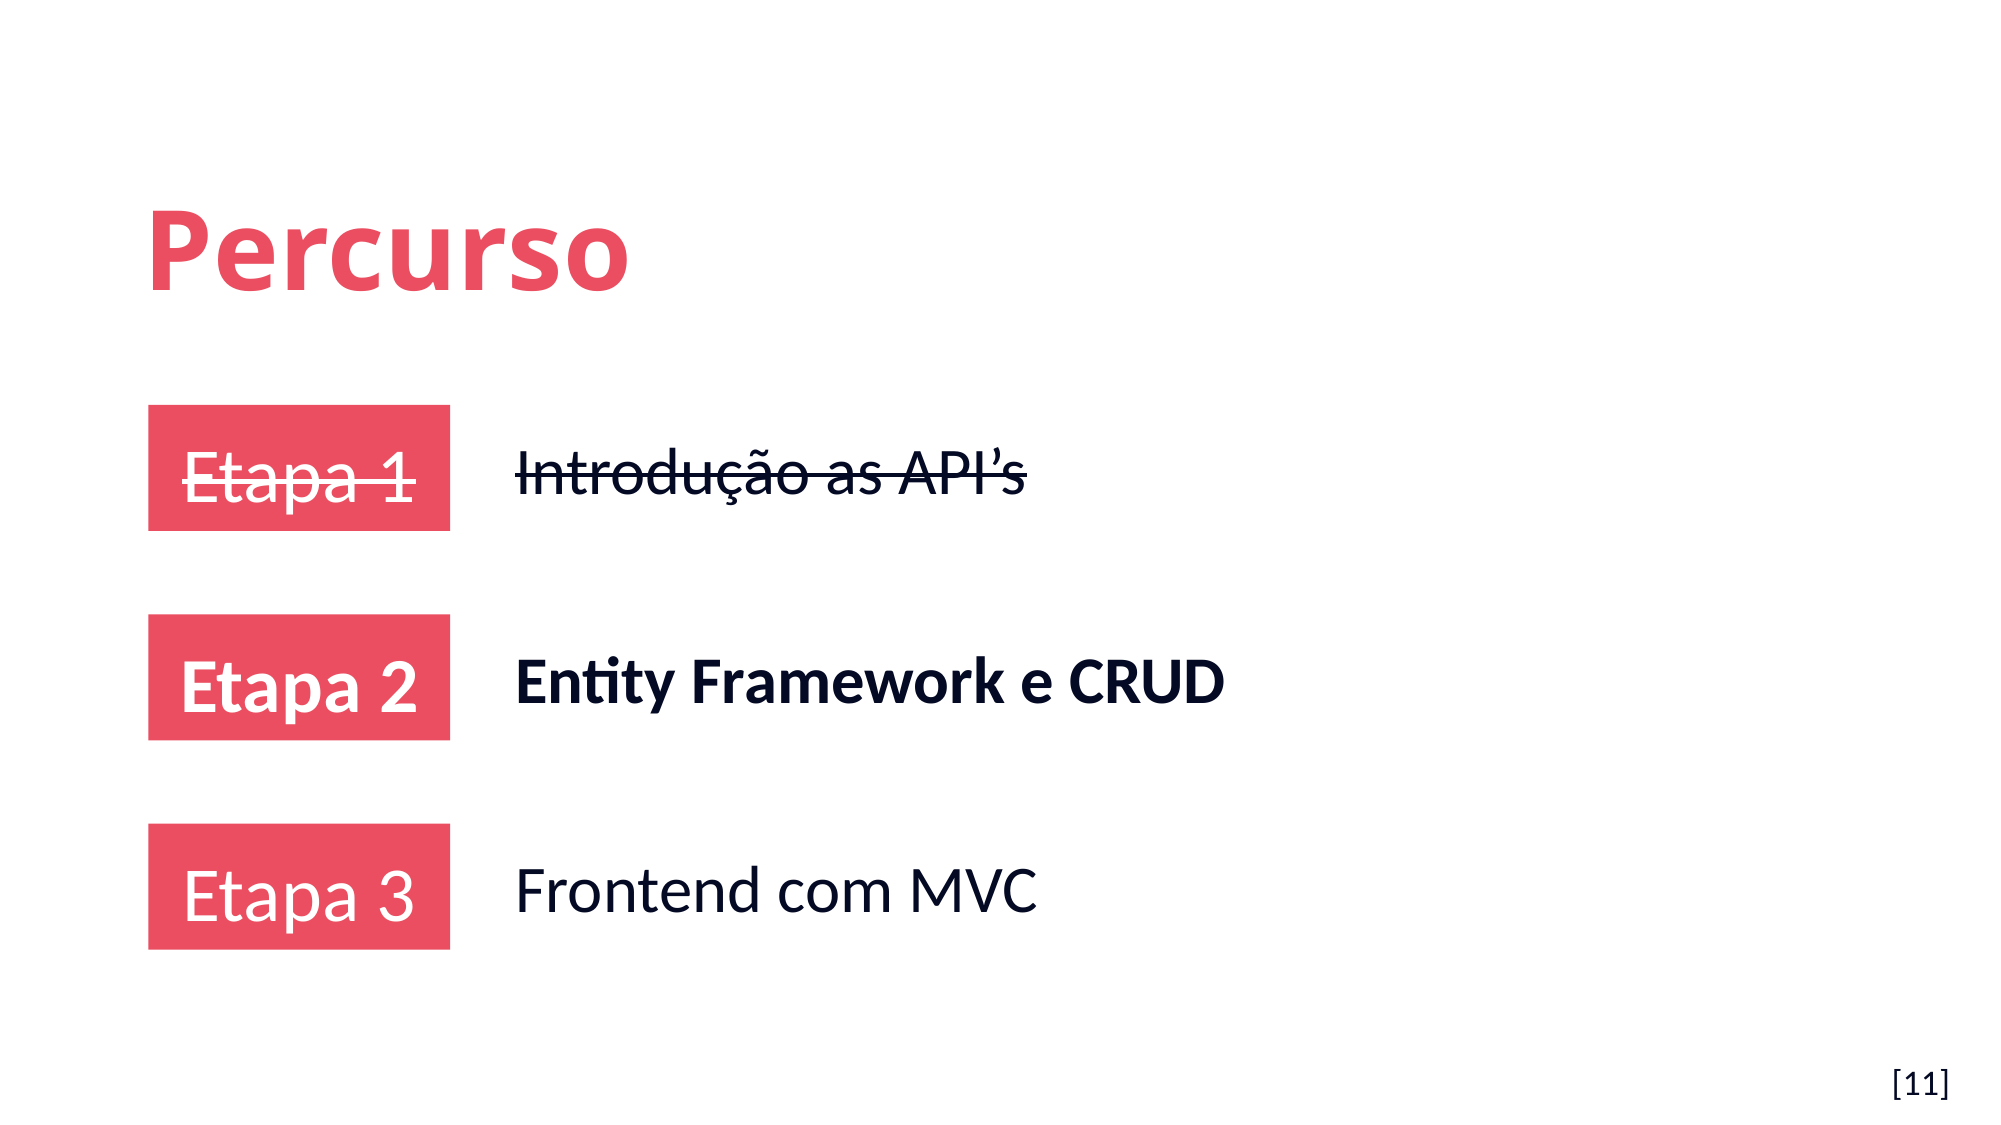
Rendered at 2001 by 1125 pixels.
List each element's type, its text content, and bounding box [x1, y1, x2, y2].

text_box Percurso [123, 139, 1745, 324]
text_box Entity Framework e CRUD [495, 627, 1916, 728]
text_box Introdução as API’s [495, 418, 1845, 519]
text_box Etapa 1 [148, 404, 451, 531]
text_box Frontend com MVC [495, 836, 1845, 937]
text_box Etapa 2 [148, 614, 451, 741]
slide_number [11] [1871, 1038, 1992, 1125]
text_box Etapa 3 [148, 823, 451, 950]
